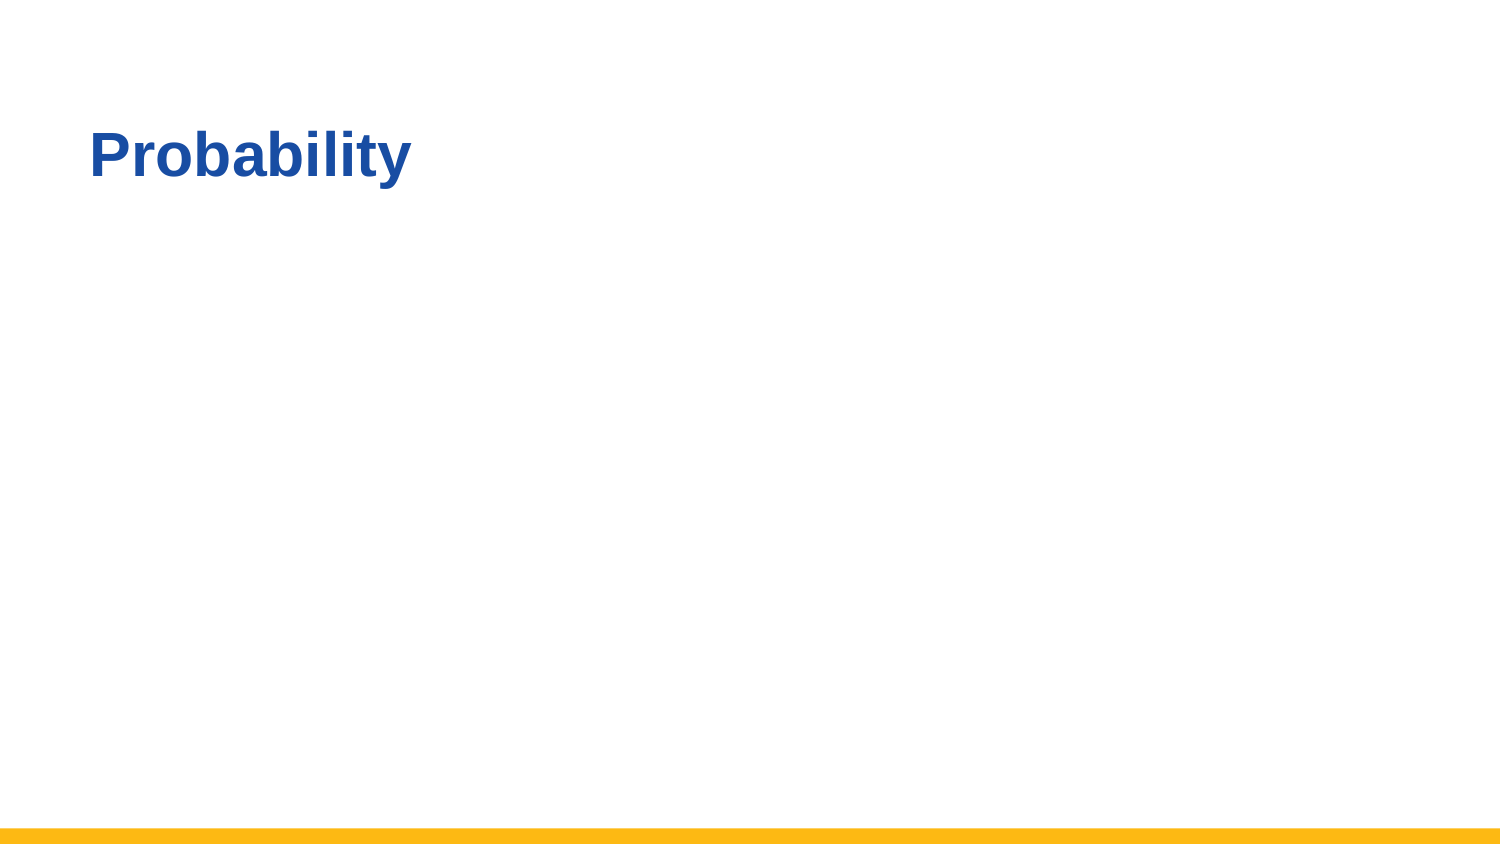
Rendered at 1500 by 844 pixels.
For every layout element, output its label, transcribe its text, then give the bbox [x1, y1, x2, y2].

text_box Probability [74, 0, 1425, 197]
